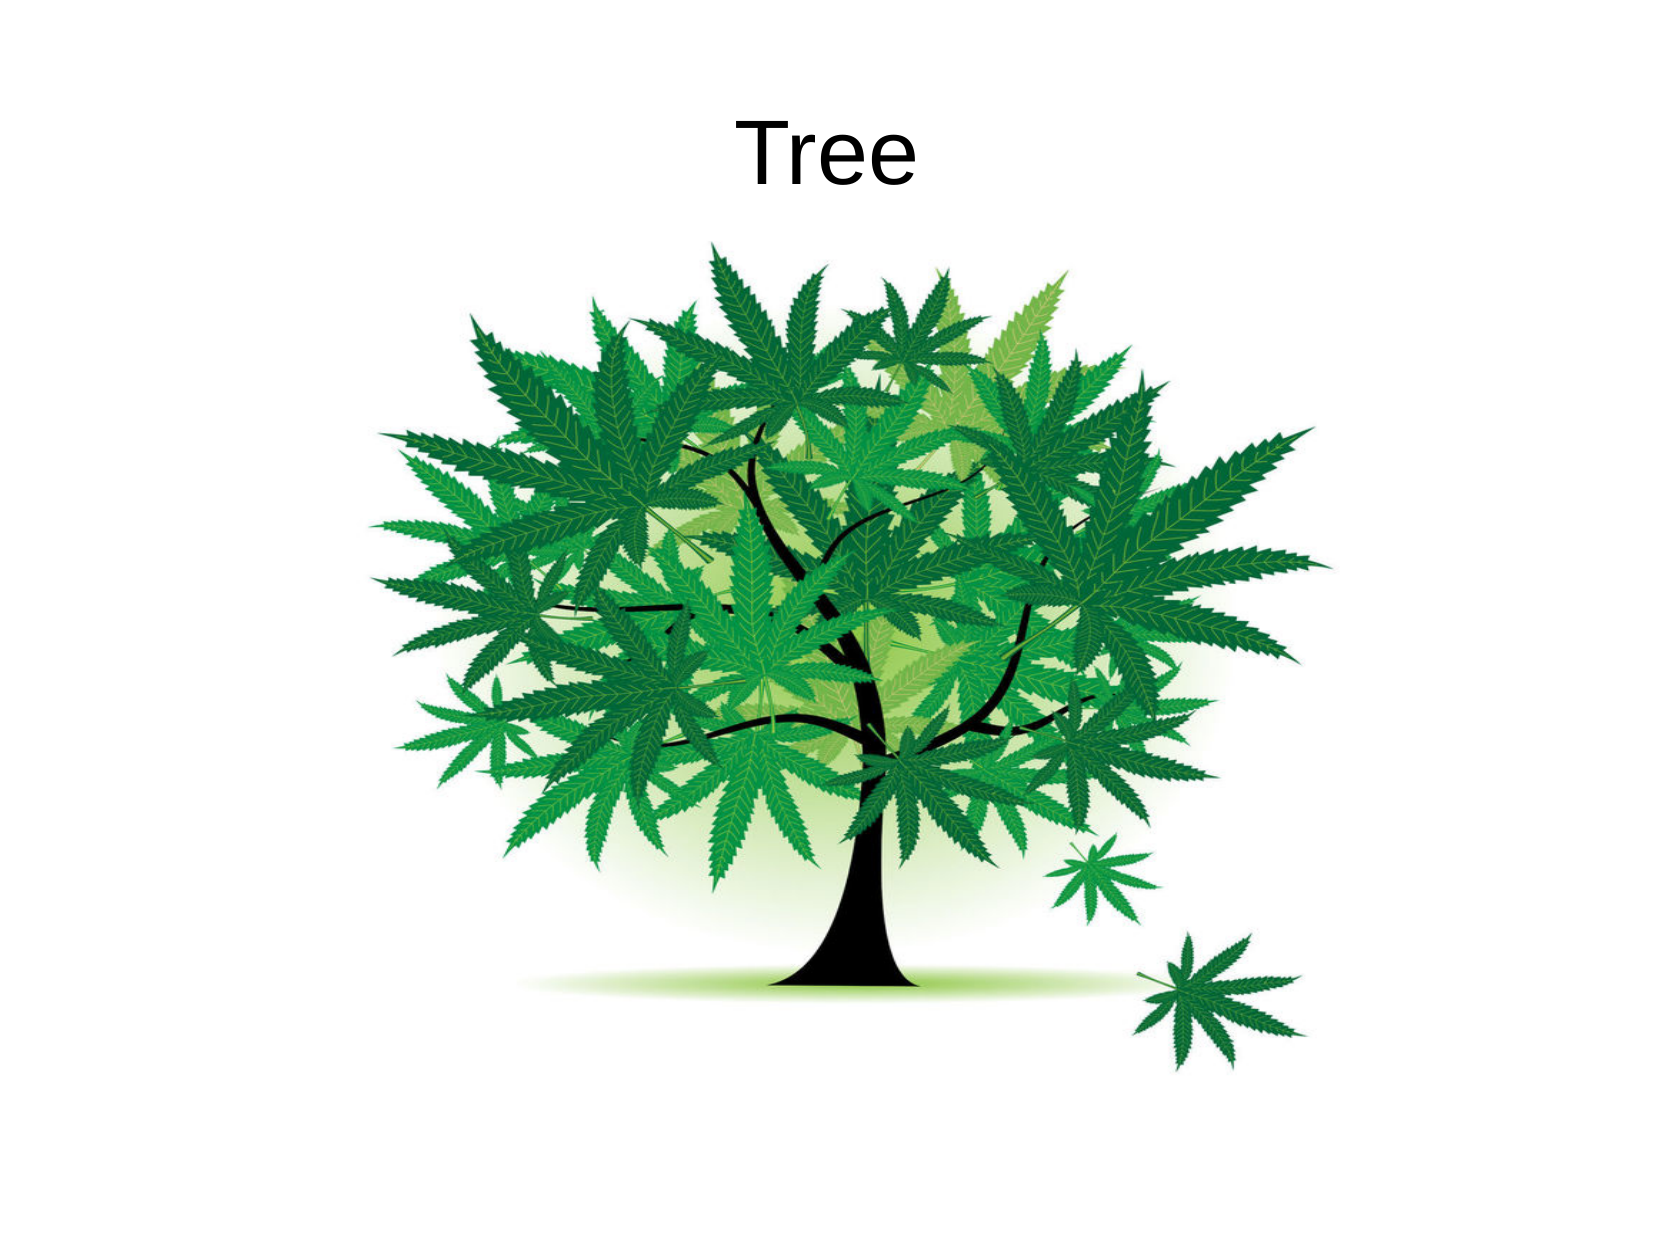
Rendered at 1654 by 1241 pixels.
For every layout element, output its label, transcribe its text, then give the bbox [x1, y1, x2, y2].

picture [277, 204, 1377, 1096]
title Tree [82, 49, 1571, 257]
